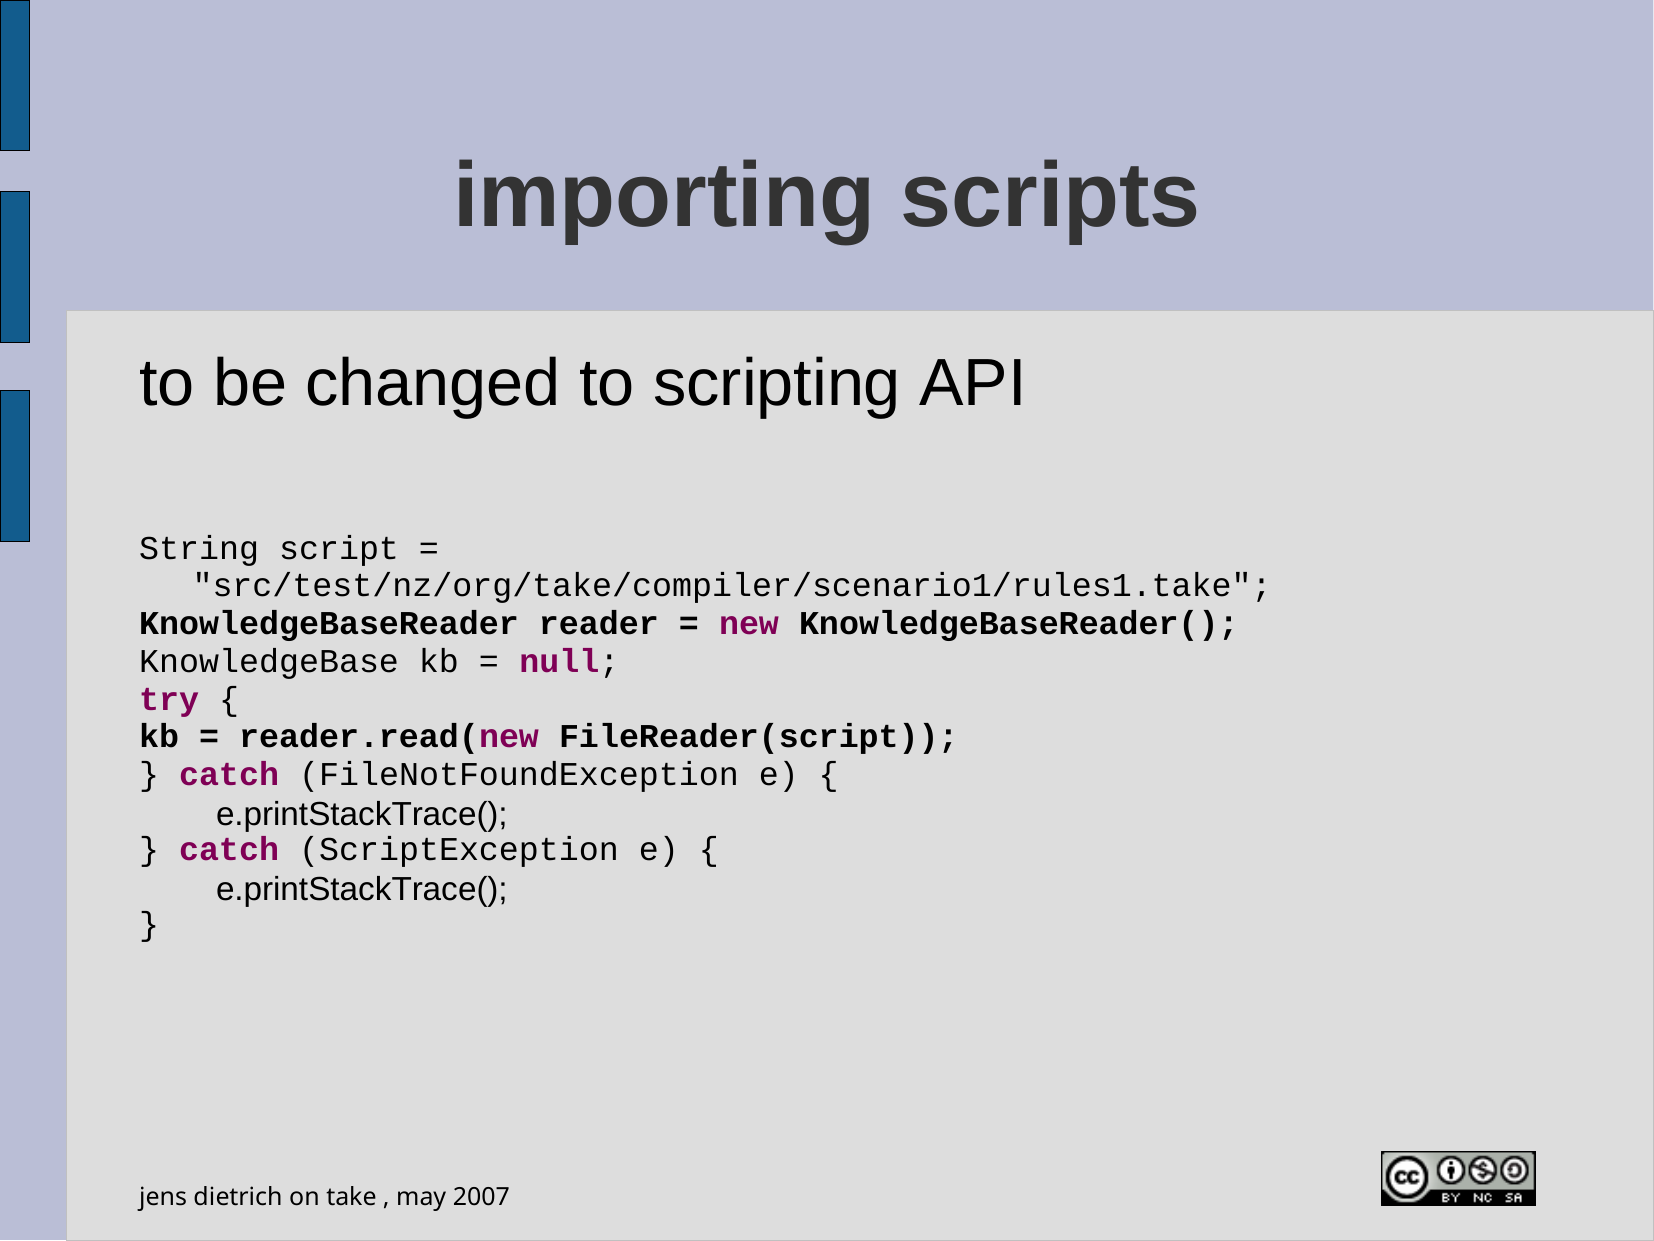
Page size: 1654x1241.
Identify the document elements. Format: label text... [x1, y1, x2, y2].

title importing scripts [121, 91, 1534, 299]
list to be changed to scripting API String script = "src/test/nz/org/take/compiler/scenario1/rules1.take"; KnowledgeBaseReader reader = new KnowledgeBaseReader(); KnowledgeBase kb = null; try { kb = reader.read(new FileReader(script)); } catch (FileNotFoundException e) { e.printStackTrace(); } catch (ScriptException e) { e.printStackTrace(); } [121, 344, 1534, 1127]
picture [1381, 1151, 1536, 1206]
